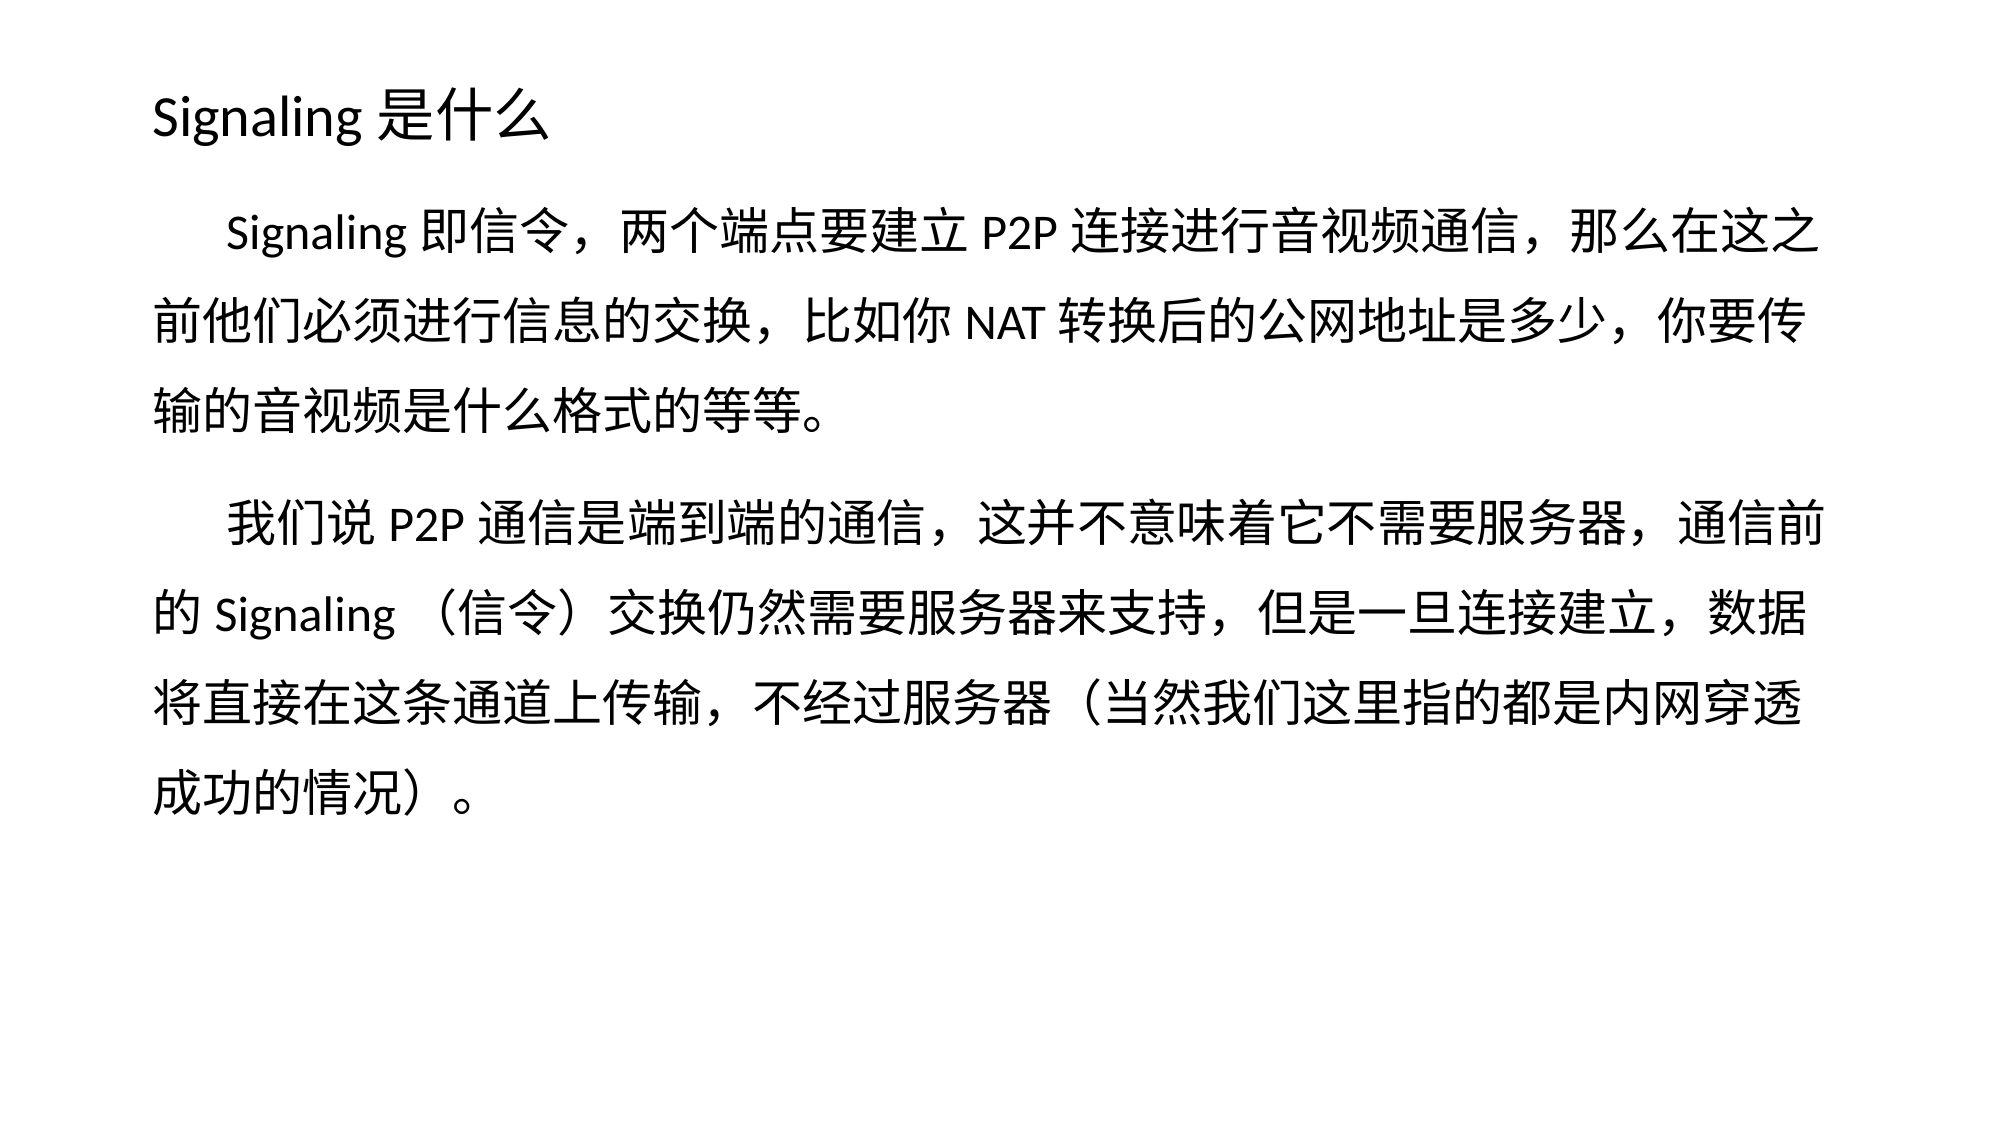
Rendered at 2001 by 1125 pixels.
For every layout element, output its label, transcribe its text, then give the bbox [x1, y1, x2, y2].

list Signaling是什么 Signaling即信令，两个端点要建立P2P连接进行音视频通信，那么在这之前他们必须进行信息的交换，比如你NAT转换后的公网地址是多少，你要传输的音视频是什么格式的等等。 我们说P2P通信是端到端的通信，这并不意味着它不需要服务器，通信前的Signaling（信令）交换仍然需要服务器来支持，但是一旦连接建立，数据将直接在这条通道上传输，不经过服务器（当然我们这里指的都是内网穿透成功的情况）。 [137, 78, 1863, 1014]
